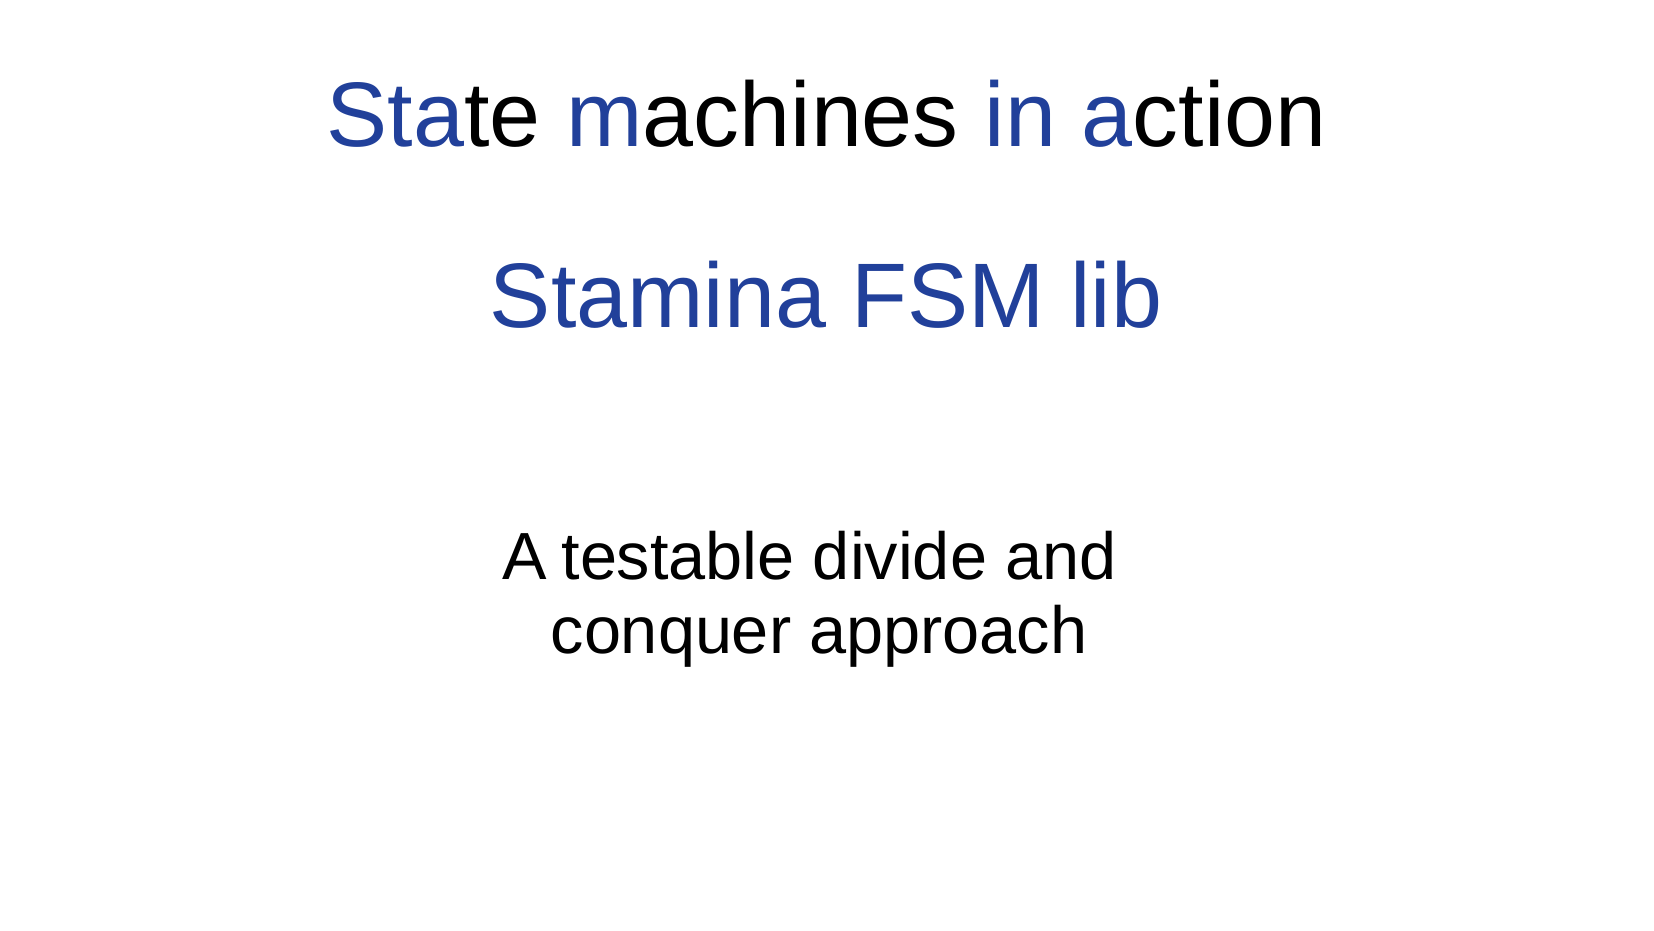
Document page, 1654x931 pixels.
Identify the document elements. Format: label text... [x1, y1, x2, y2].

title Stamina FSM lib [82, 217, 1571, 373]
title State machines in action [82, 37, 1571, 193]
subtitle A testable divide and conquer approach [75, 405, 1564, 783]
